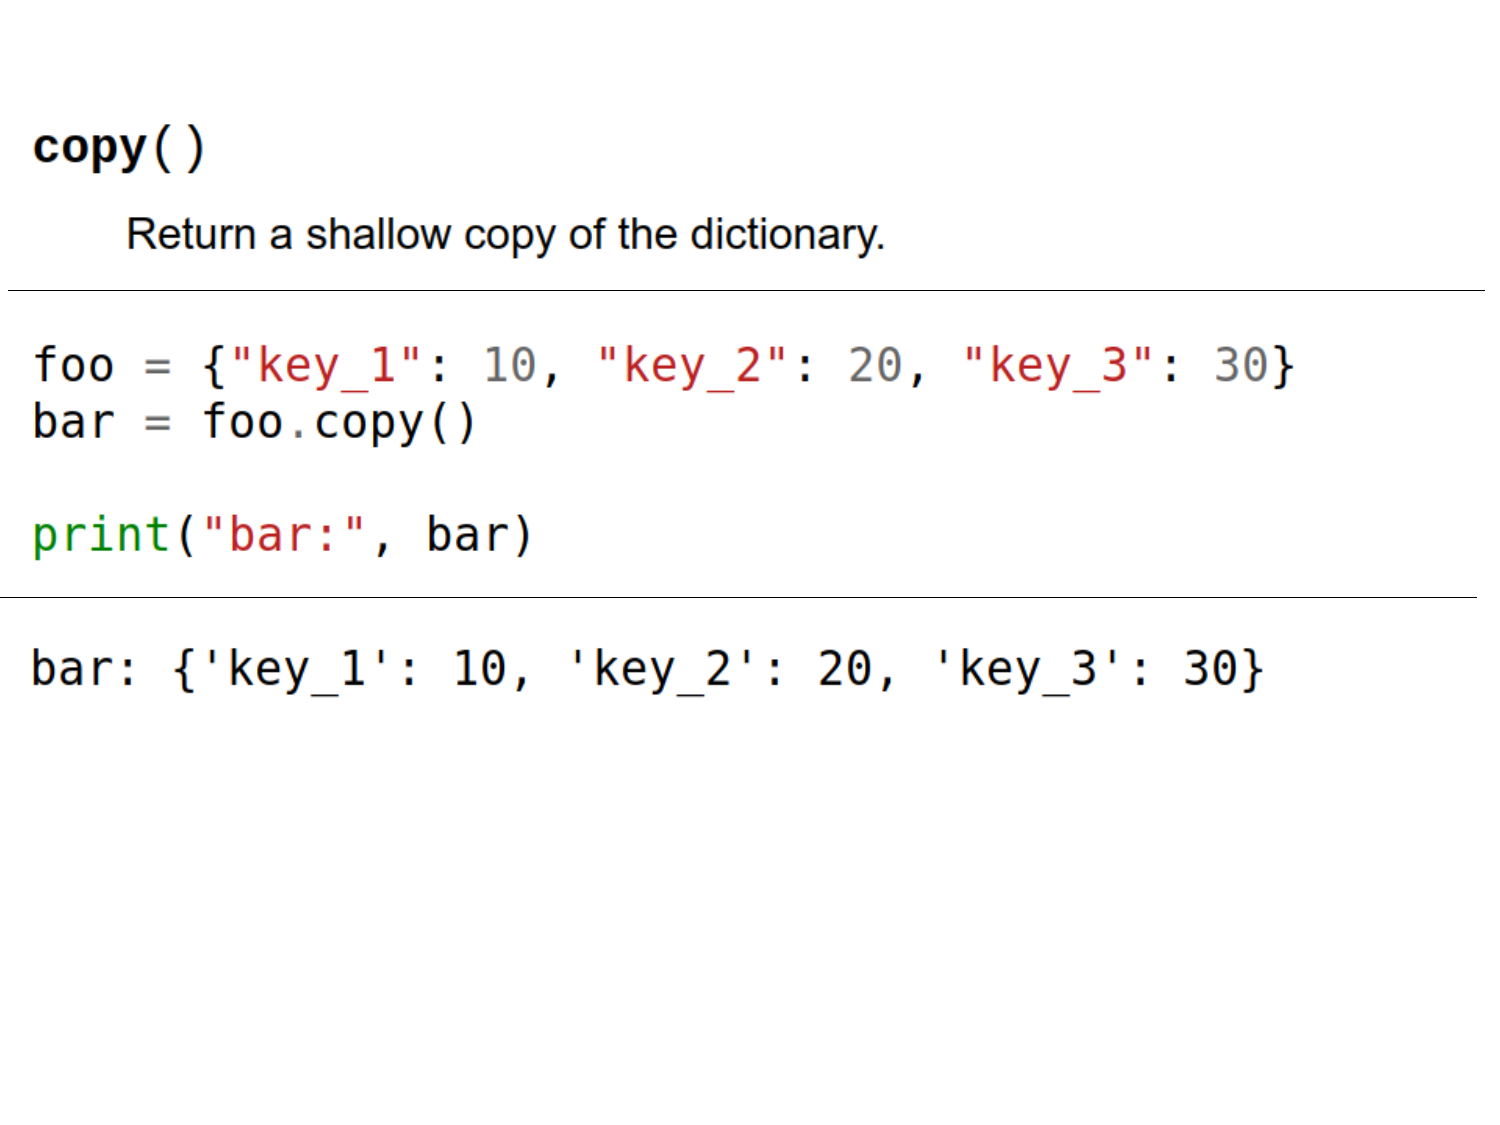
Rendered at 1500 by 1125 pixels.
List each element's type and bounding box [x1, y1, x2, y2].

picture [17, 631, 1275, 706]
picture [15, 112, 933, 287]
picture [17, 325, 1301, 573]
